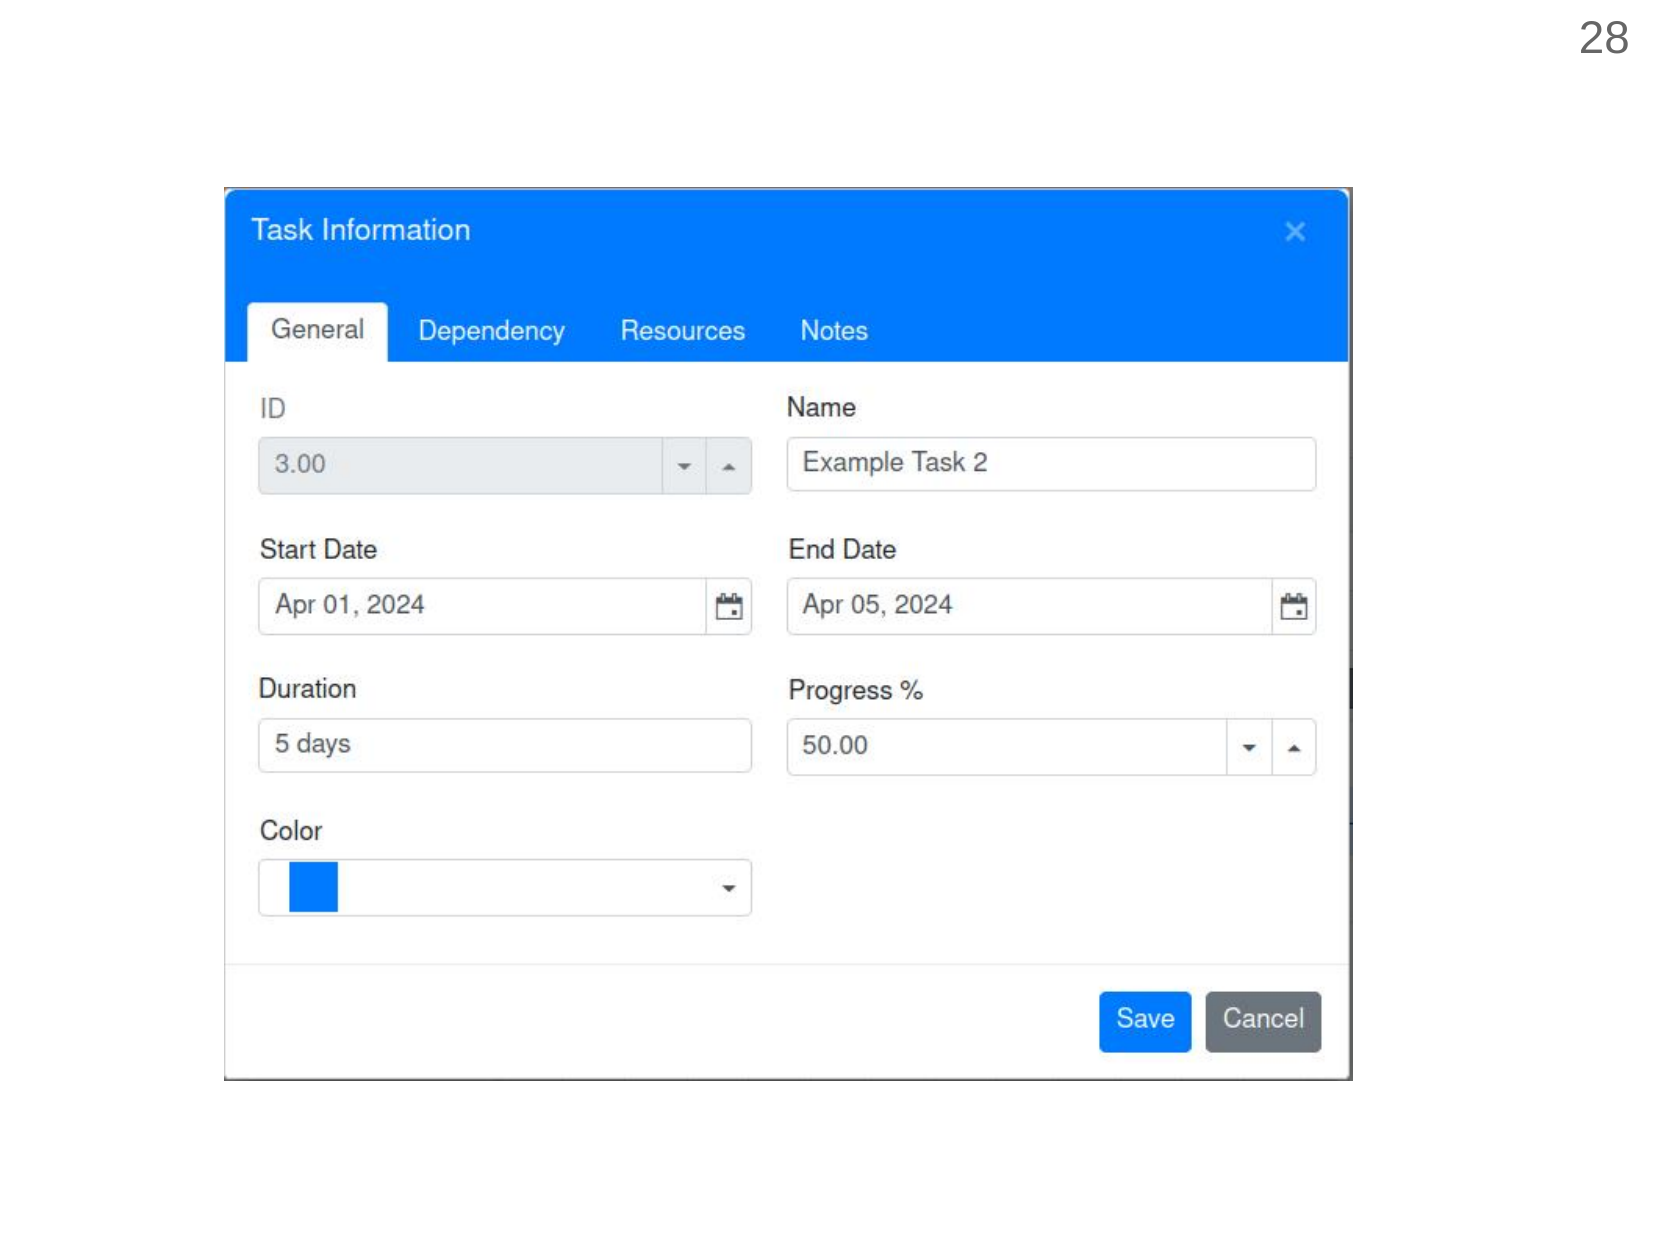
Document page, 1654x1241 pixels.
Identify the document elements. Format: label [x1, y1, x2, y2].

picture [224, 187, 1353, 1081]
